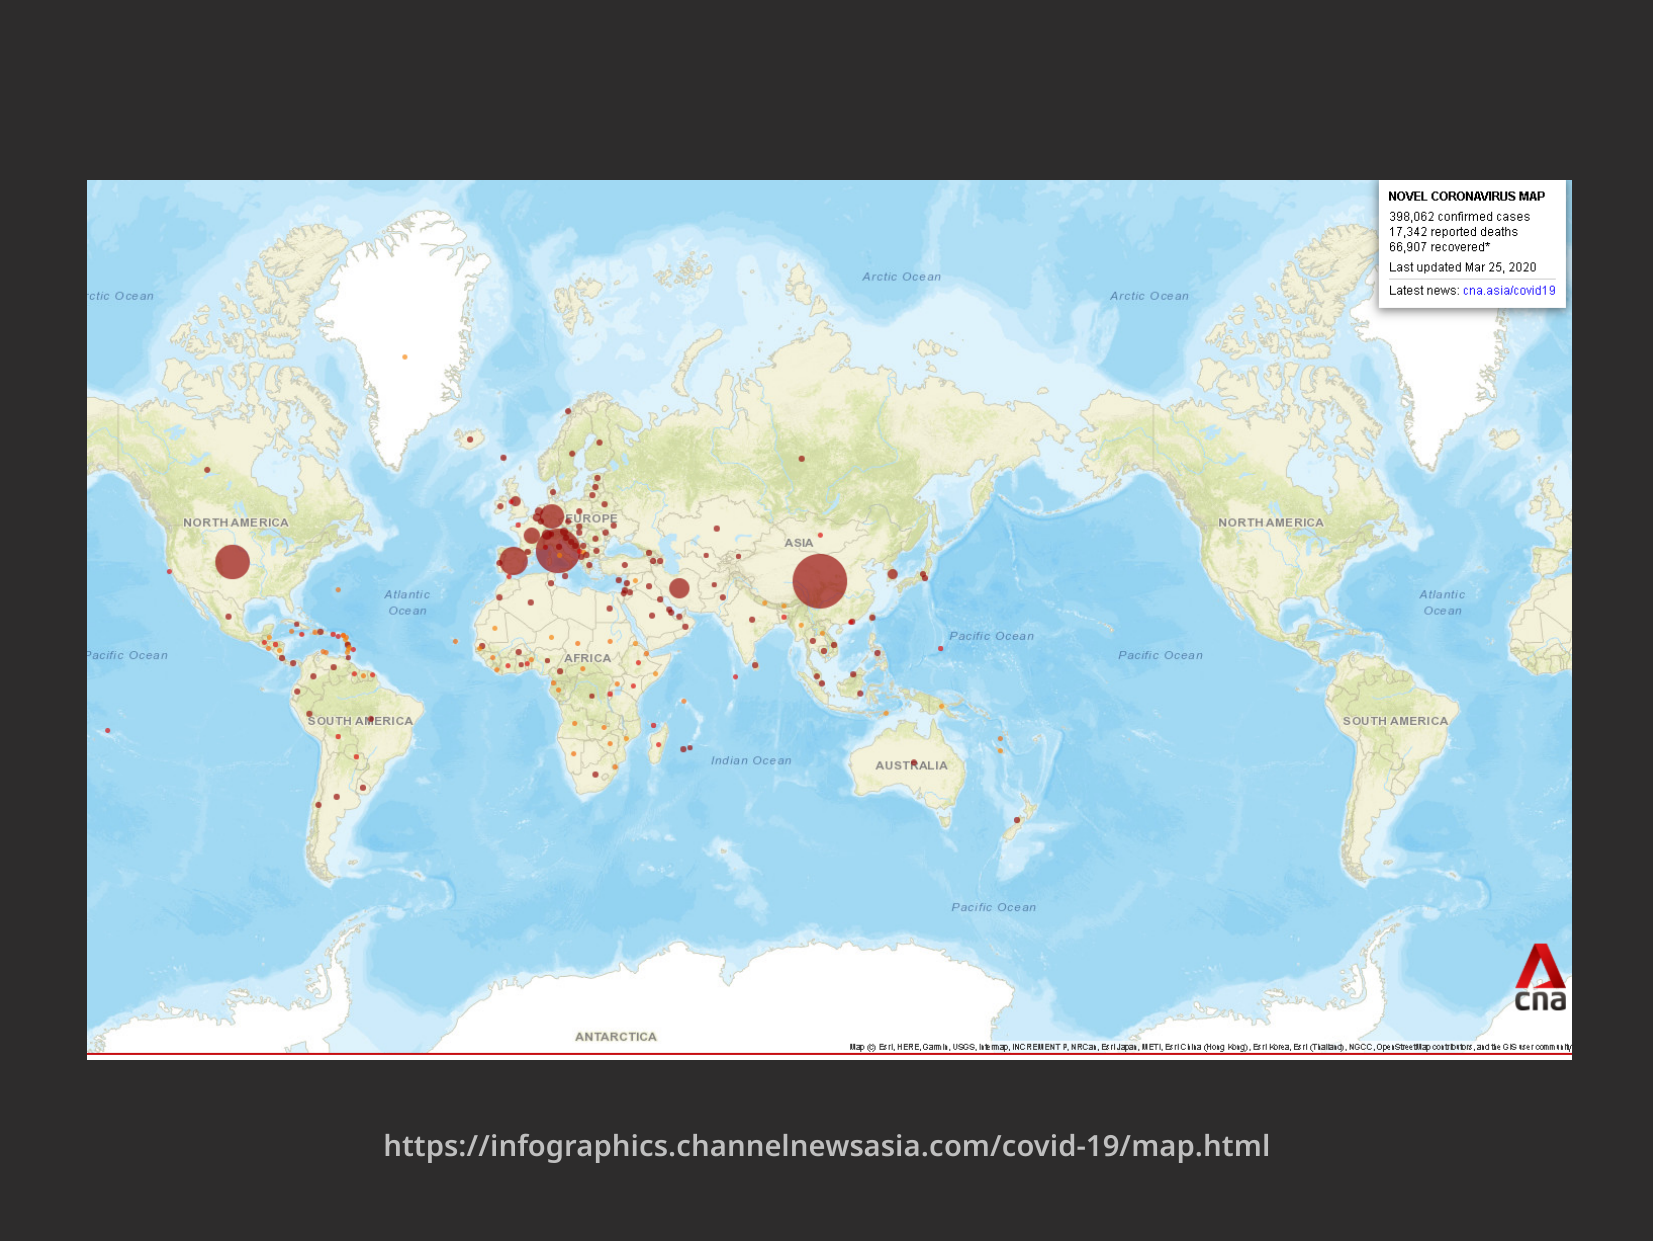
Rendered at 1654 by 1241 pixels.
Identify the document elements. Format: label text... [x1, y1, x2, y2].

picture [87, 180, 1572, 1060]
list https://infographics.channelnewsasia.com/covid-19/map.html [60, 1092, 1595, 1198]
